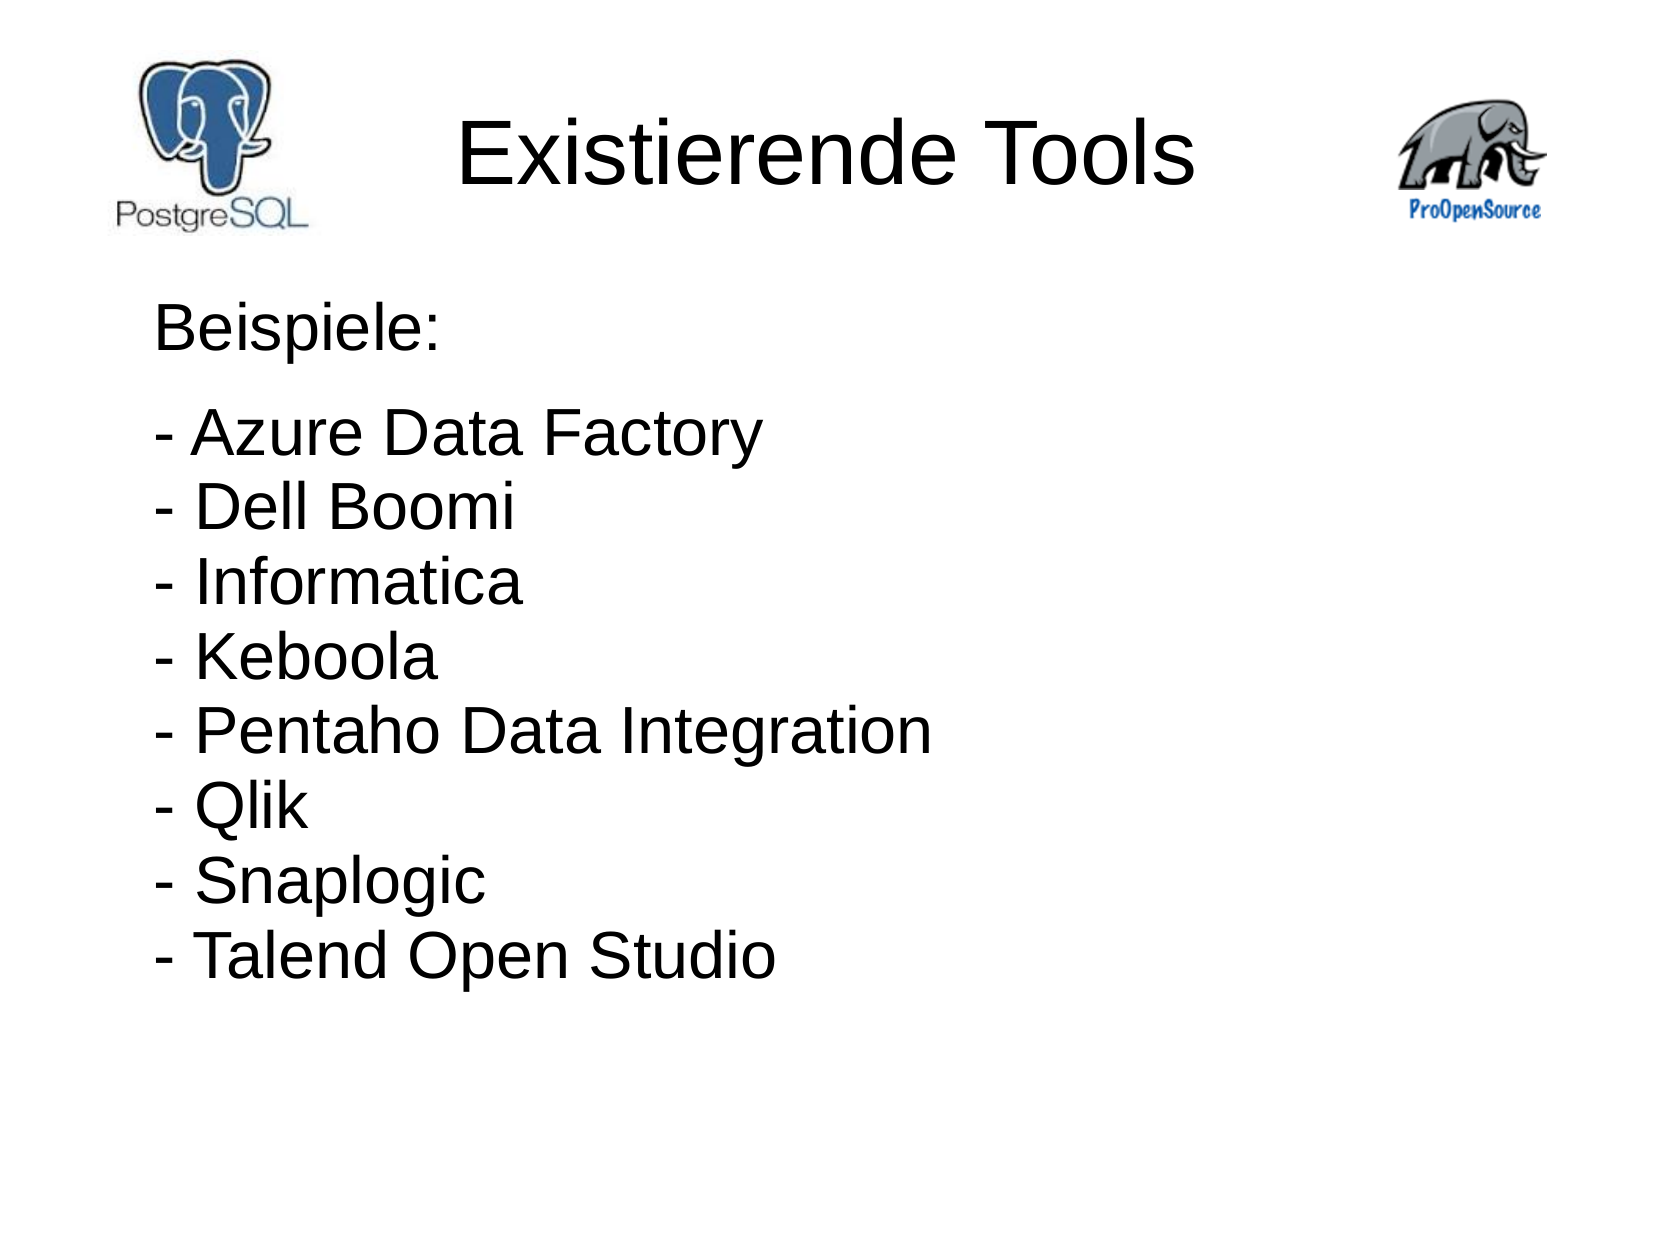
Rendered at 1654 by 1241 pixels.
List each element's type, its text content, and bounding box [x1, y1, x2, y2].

picture [58, 50, 356, 237]
picture [1396, 82, 1547, 233]
list Beispiele: - Azure Data Factory - Dell Boomi - Informatica - Keboola - Pentaho Data Integration - Qlik - Snaplogic - Talend Open Studio [82, 290, 1538, 1118]
title Existierende Tools [82, 49, 1571, 257]
